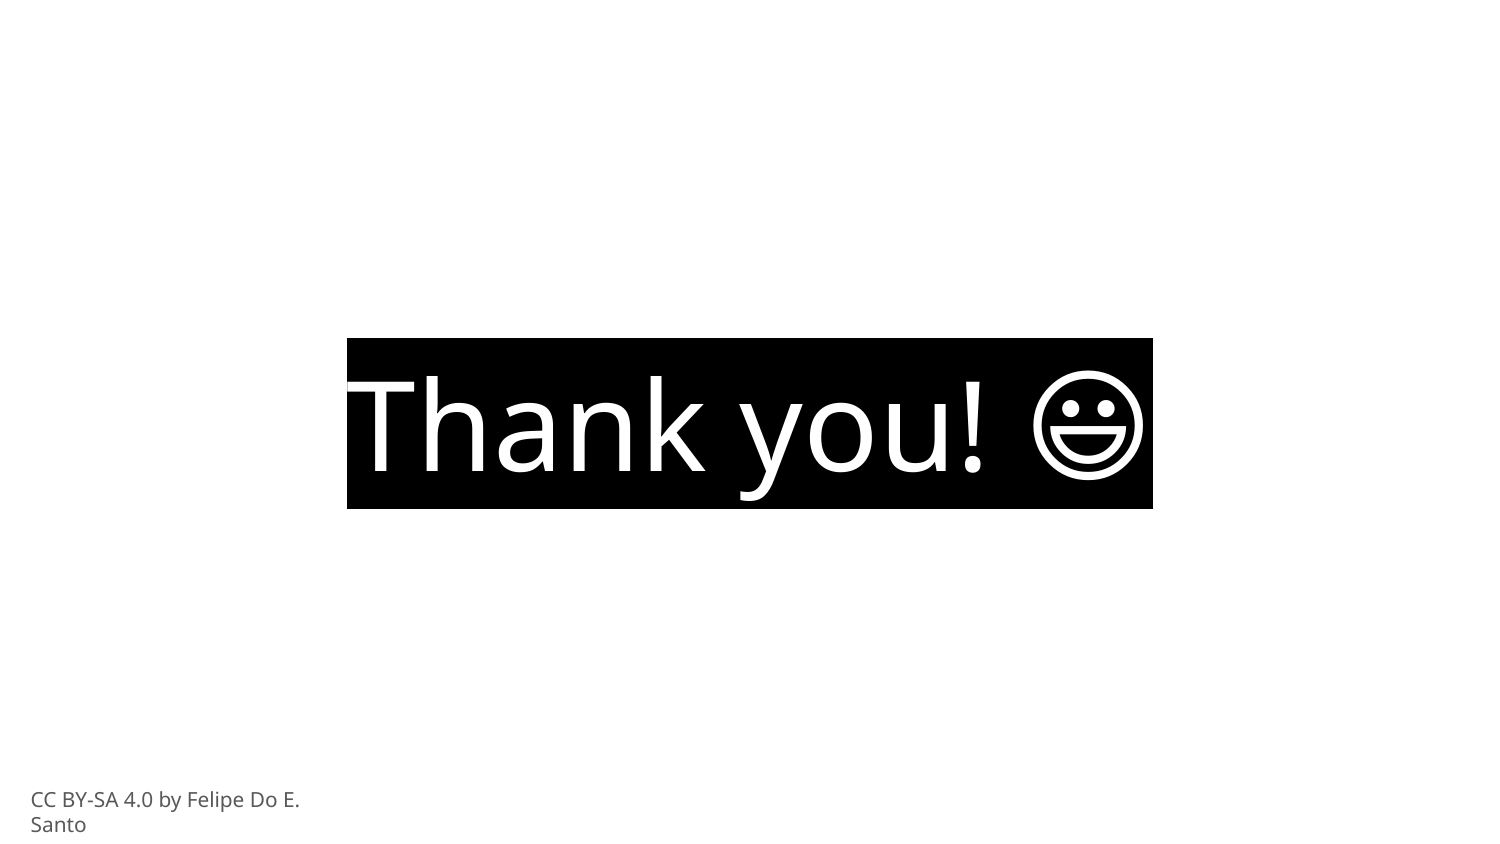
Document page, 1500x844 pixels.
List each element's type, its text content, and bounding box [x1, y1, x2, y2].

title Thank you! 😃 [51, 352, 1449, 491]
text_box CC BY-SA 4.0 by Felipe Do E. Santo [15, 771, 356, 826]
